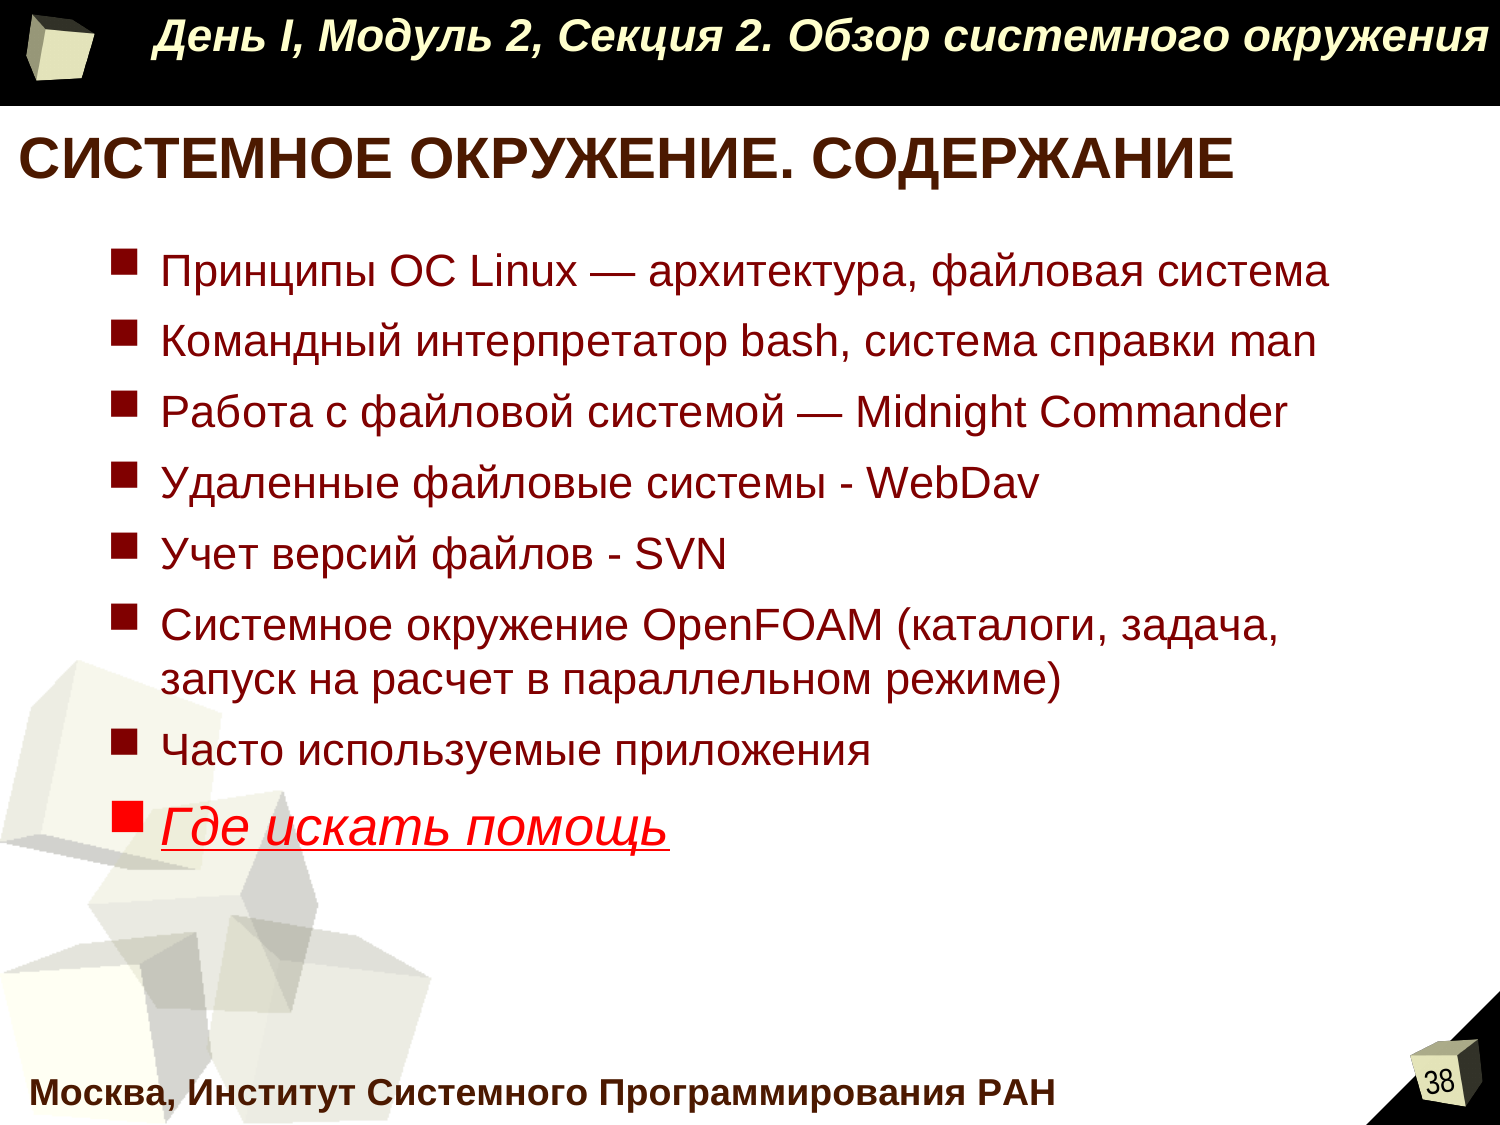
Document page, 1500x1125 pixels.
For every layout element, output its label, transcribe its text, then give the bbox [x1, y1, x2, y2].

list Принципы ОС Linux — архитектура, файловая система Командный интерпретатор bash, система справки man Работа с файловой системой — Midnight Commander Удаленные файловые системы - WebDav Учет версий файлов - SVN Системное окружение OpenFOAM (каталоги, задача, запуск на расчет в параллельном режиме) Часто используемые приложения Где искать помощь [75, 233, 1426, 976]
text_box СИСТЕМНОЕ ОКРУЖЕНИЕ. СОДЕРЖАНИЕ [4, 112, 1500, 198]
picture [0, 659, 433, 1125]
picture [423, 1088, 433, 1102]
